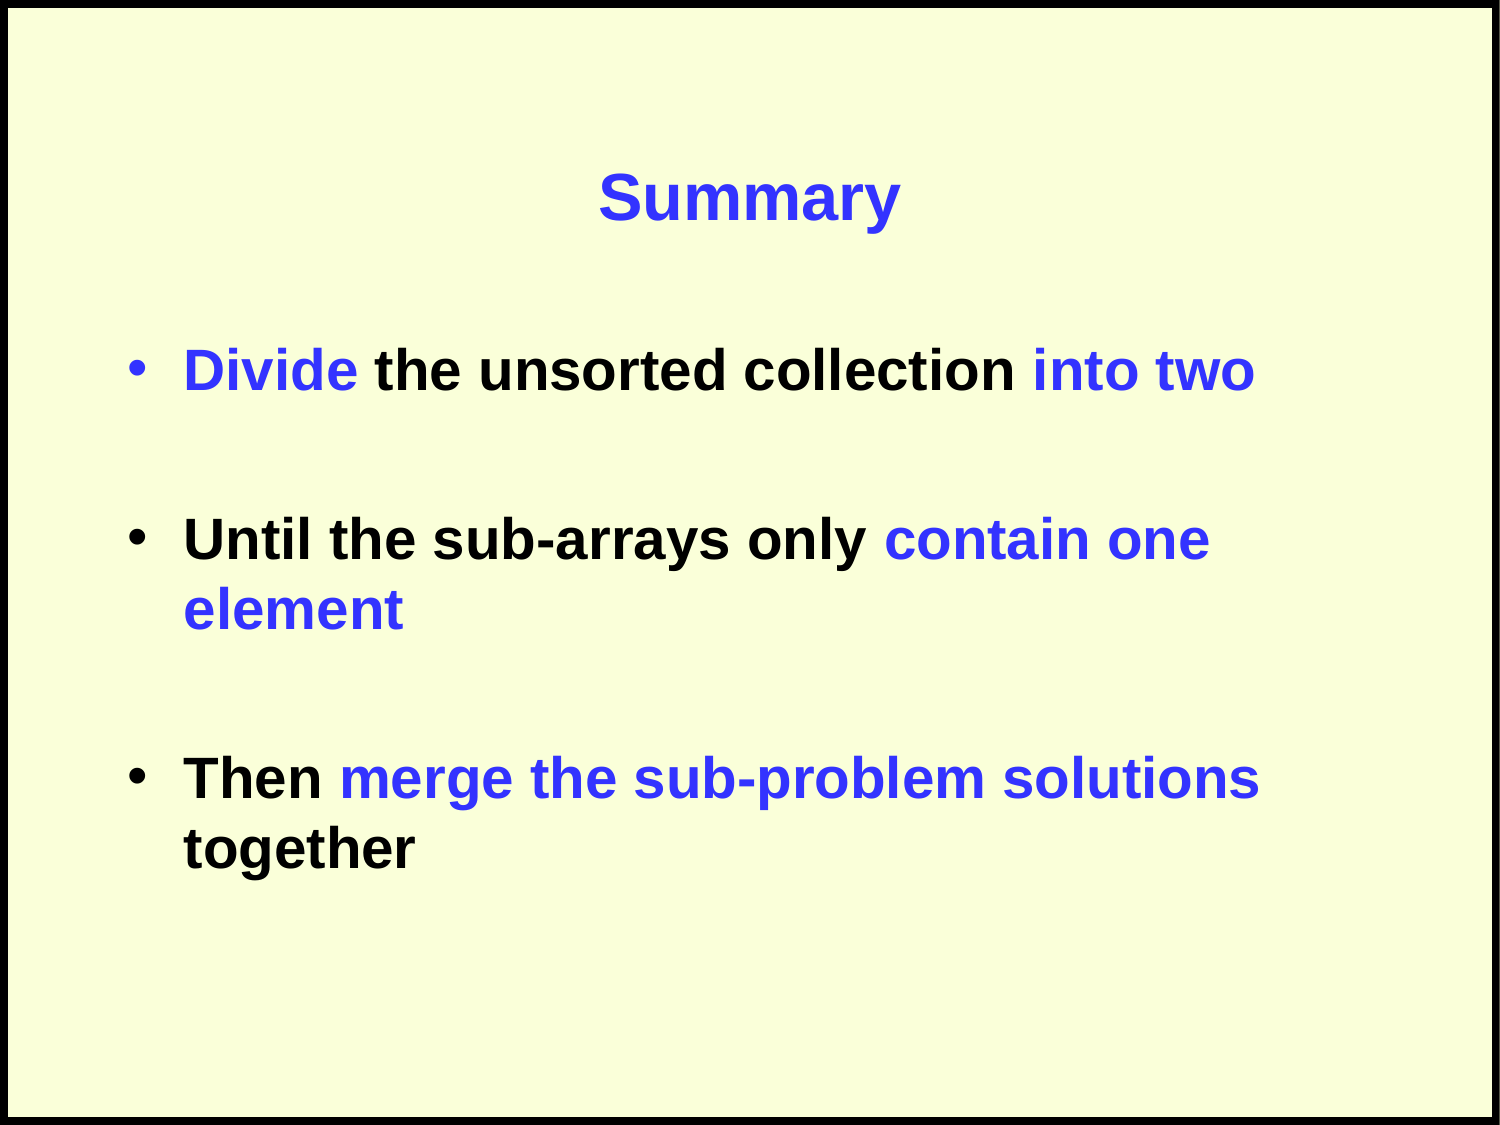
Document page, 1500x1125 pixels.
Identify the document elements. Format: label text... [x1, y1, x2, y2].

list Divide the unsorted collection into two Until the sub-arrays only contain one element Then merge the sub-problem solutions together [112, 324, 1388, 1000]
title Summary [112, 99, 1388, 288]
